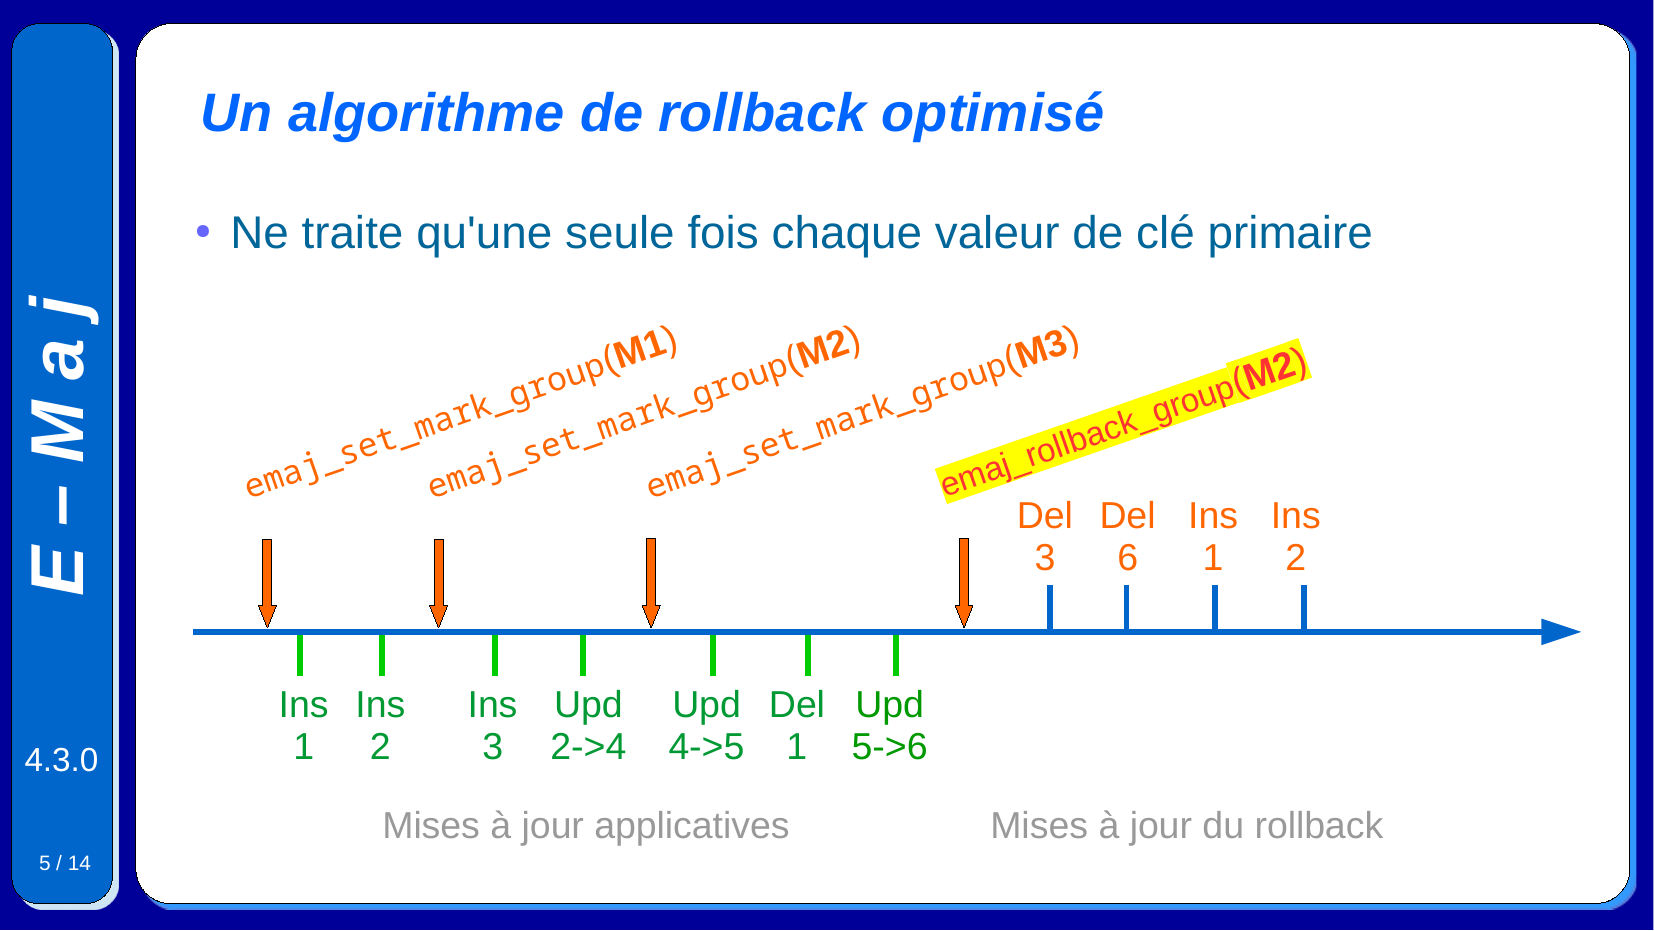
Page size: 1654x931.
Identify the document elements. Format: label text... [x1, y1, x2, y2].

text_box Del 6 [1084, 487, 1187, 588]
text_box Del 3 [1002, 487, 1084, 588]
text_box Upd 2->4 [535, 676, 653, 777]
title Un algorithme de rollback optimisé [200, 34, 1575, 191]
text_box [429, 539, 448, 628]
text_box Ins 2 [340, 676, 432, 777]
text_box emaj_set_mark_group(M2) [403, 302, 887, 530]
text_box emaj_set_mark_group(M3) [622, 302, 1105, 530]
text_box Ins 1 [263, 676, 340, 777]
text_box [955, 538, 973, 628]
text_box [258, 539, 277, 628]
text_box Mises à jour applicatives [367, 796, 805, 854]
list Ne traite qu'une seule fois chaque valeur de clé primaire [177, 206, 1587, 827]
text_box Ins 3 [452, 676, 535, 777]
text_box Ins 1 [1187, 487, 1256, 588]
text_box Upd 5->6 [836, 676, 962, 777]
text_box [642, 538, 661, 628]
text_box Del 1 [779, 676, 836, 777]
text_box Mises à jour du rollback [975, 796, 1399, 854]
text_box emaj_rollback_group(M2) [917, 313, 1369, 530]
text_box Ins 2 [1256, 487, 1347, 588]
text_box Upd 4->5 [653, 676, 779, 777]
text_box emaj_set_mark_group(M1) [220, 302, 700, 530]
